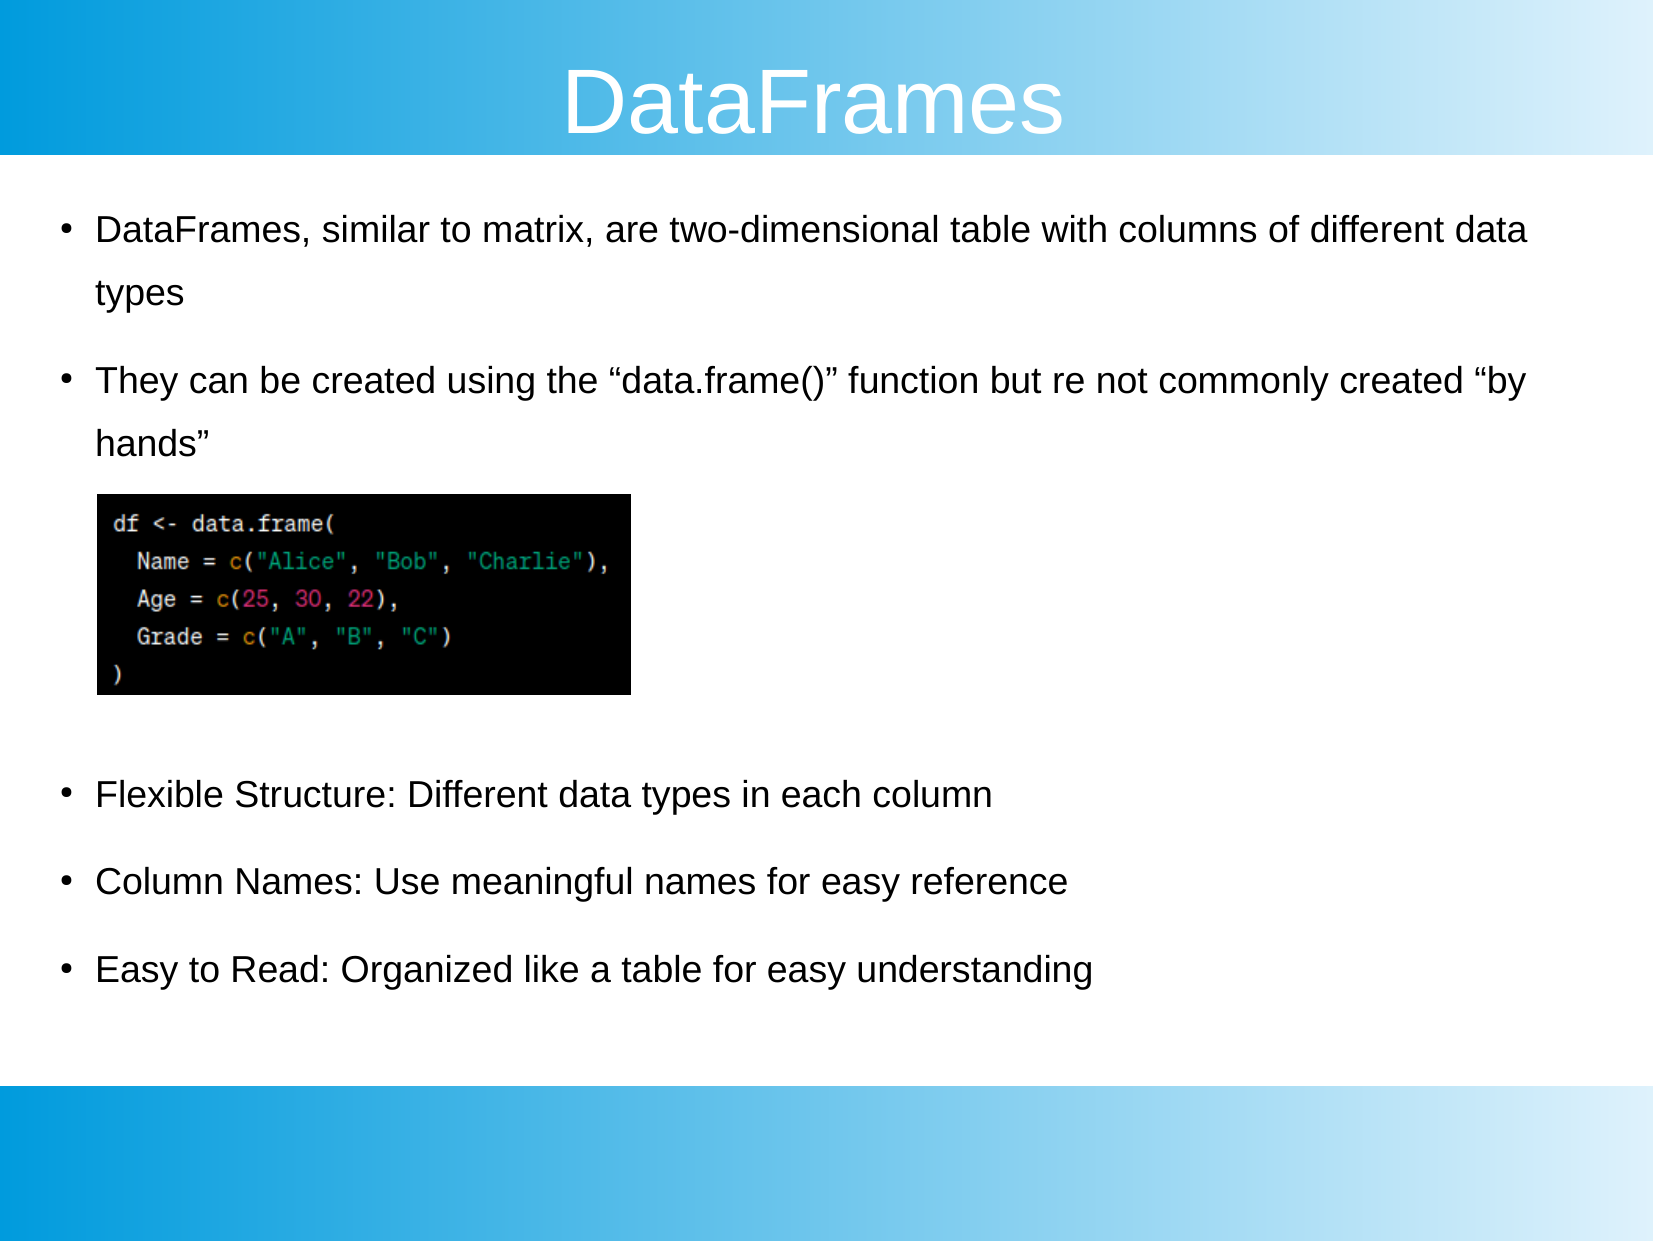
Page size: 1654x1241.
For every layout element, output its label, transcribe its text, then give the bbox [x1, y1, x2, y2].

picture [97, 494, 631, 695]
text_box DataFrames, similar to matrix, are two-dimensional table with columns of different data types They can be created using the “data.frame()” function but re not commonly created “by hands” Flexible Structure: Different data types in each column Column Names: Use meaningful names for easy reference Easy to Read: Organized like a table for easy understanding [45, 180, 1576, 1241]
title DataFrames [82, 49, 1571, 155]
